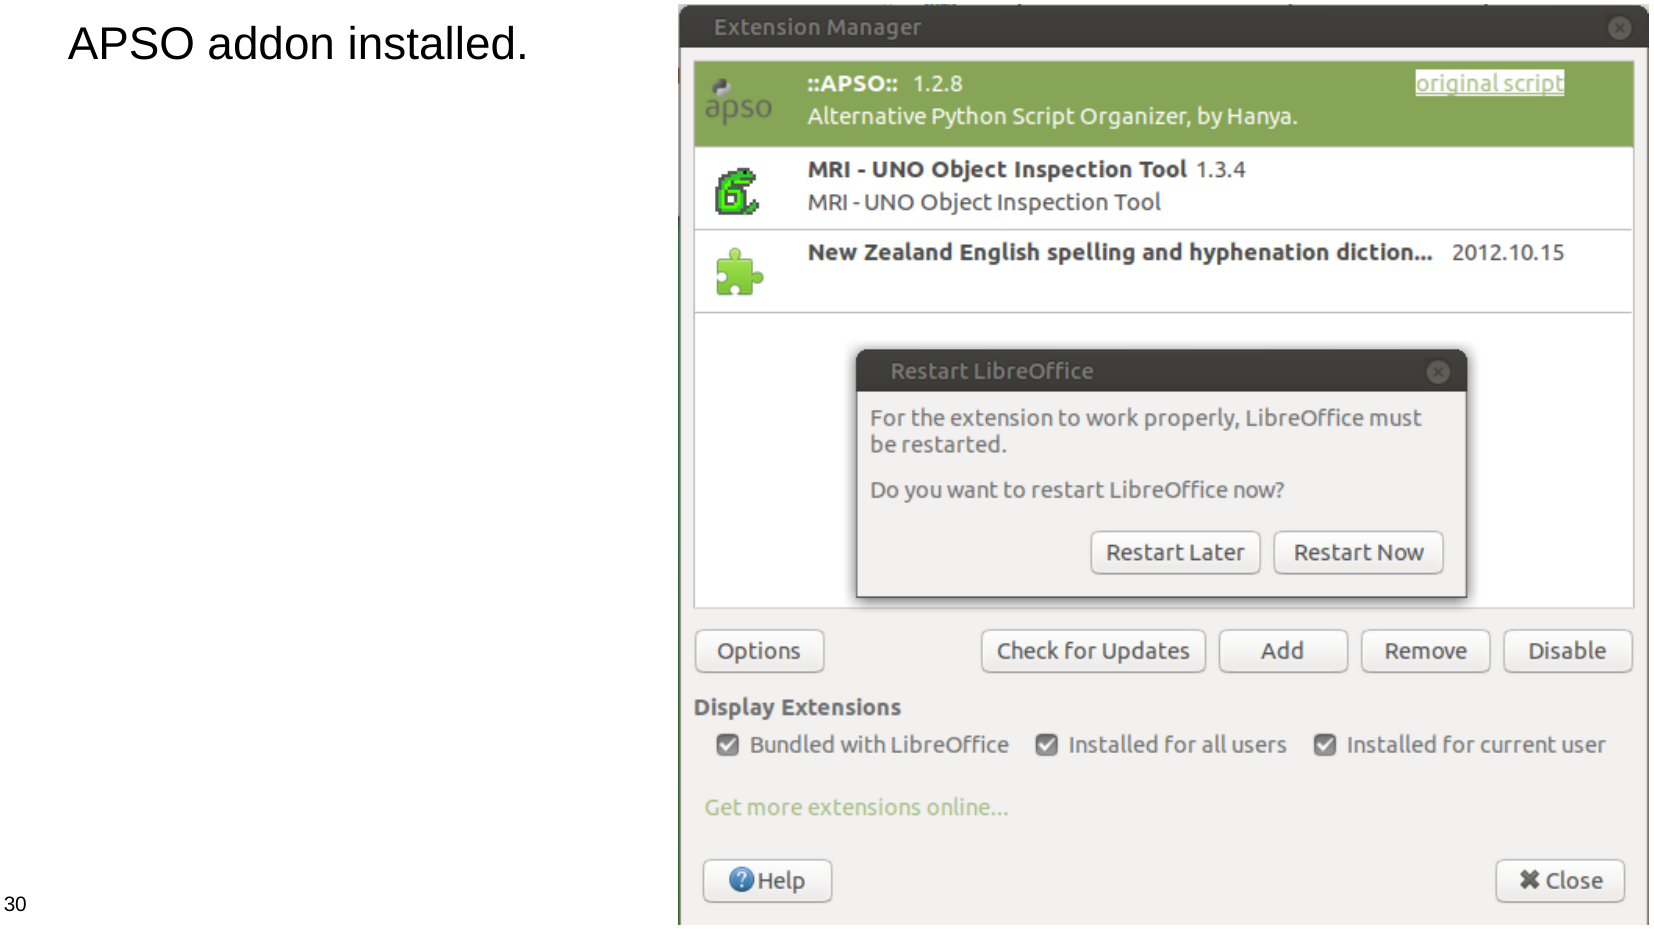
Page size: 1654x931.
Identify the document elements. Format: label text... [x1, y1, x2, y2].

picture [678, 4, 1649, 925]
subtitle APSO addon installed. [67, 17, 678, 172]
text_box <number> [0, 885, 113, 924]
